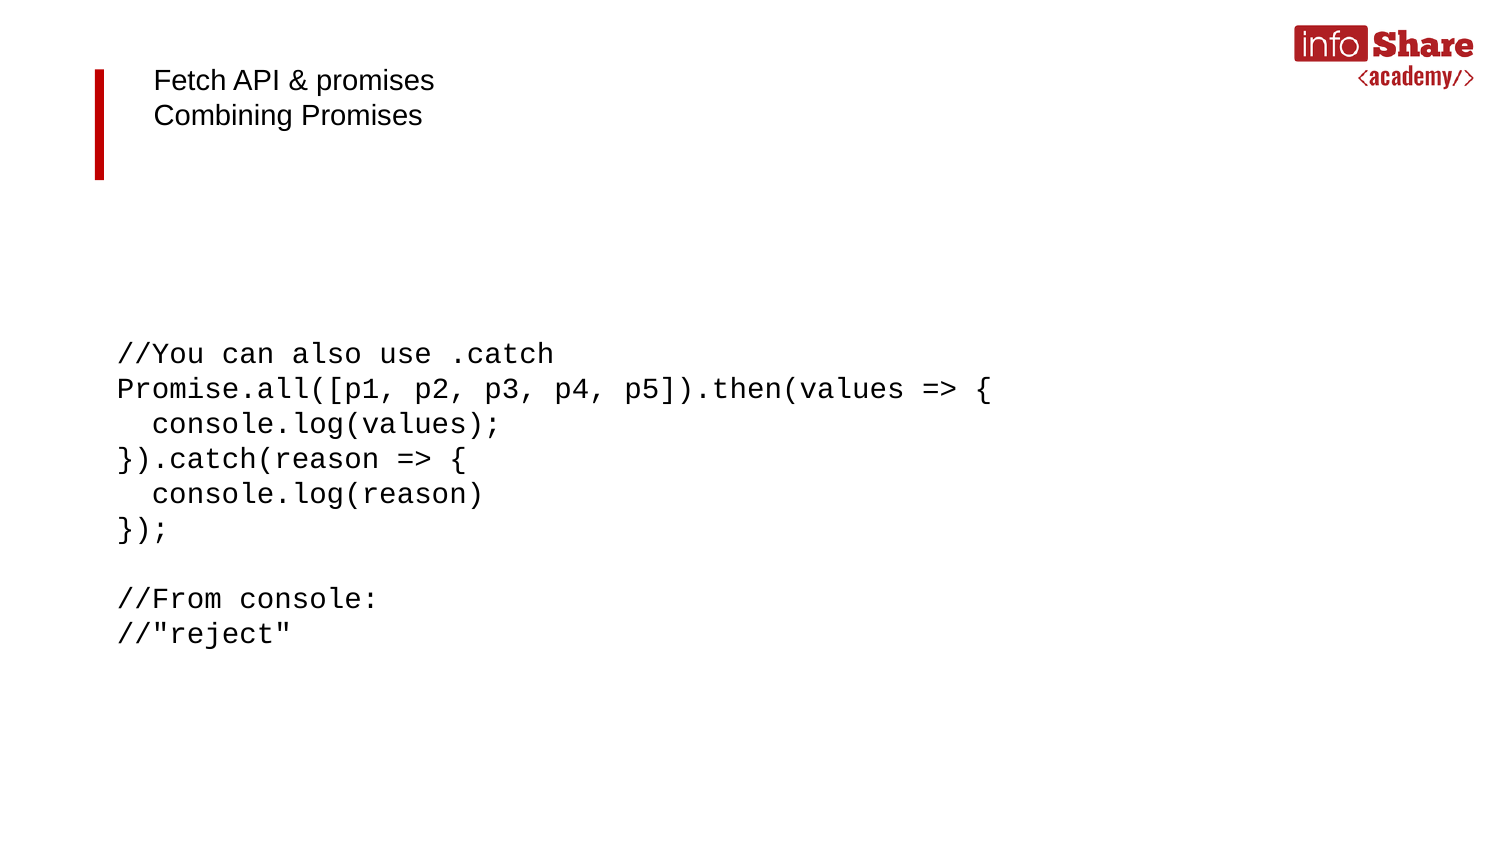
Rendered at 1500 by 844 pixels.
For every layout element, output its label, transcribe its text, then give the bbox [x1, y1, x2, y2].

picture [1267, 0, 1500, 117]
list //You can also use .catch Promise.all([p1, p2, p3, p4, p5]).then(values => { console.log(values); }).catch(reason => { console.log(reason) }); //From console: //"reject" [101, 252, 1415, 767]
title Fetch API & promises Combining Promises [138, 45, 1172, 187]
